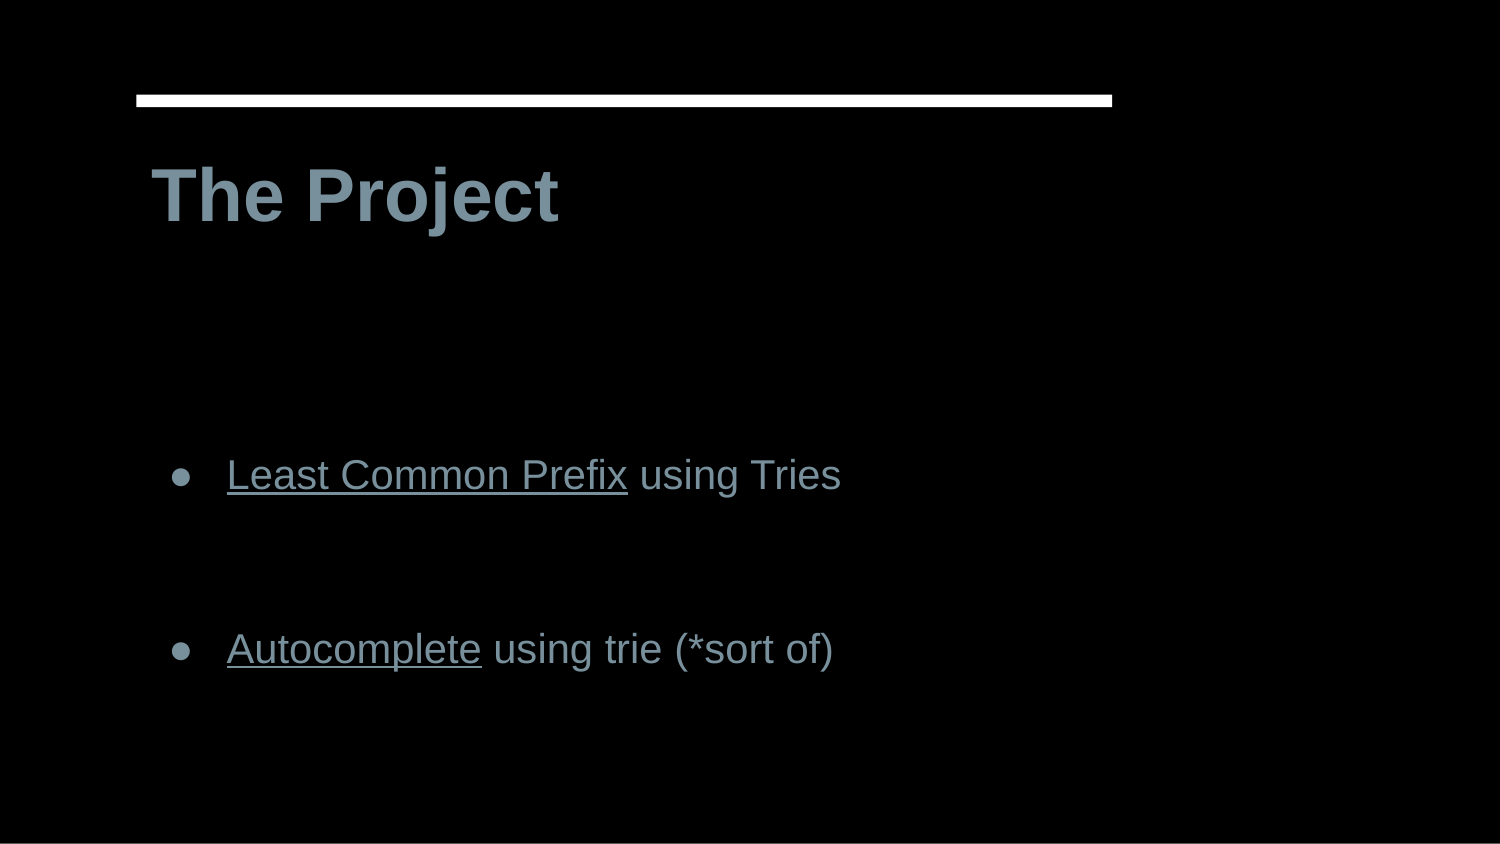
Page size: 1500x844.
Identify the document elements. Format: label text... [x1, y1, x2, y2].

list Least Common Prefix using Tries Autocomplete using trie (*sort of) [136, 430, 1090, 716]
title The Project [136, 138, 1090, 393]
